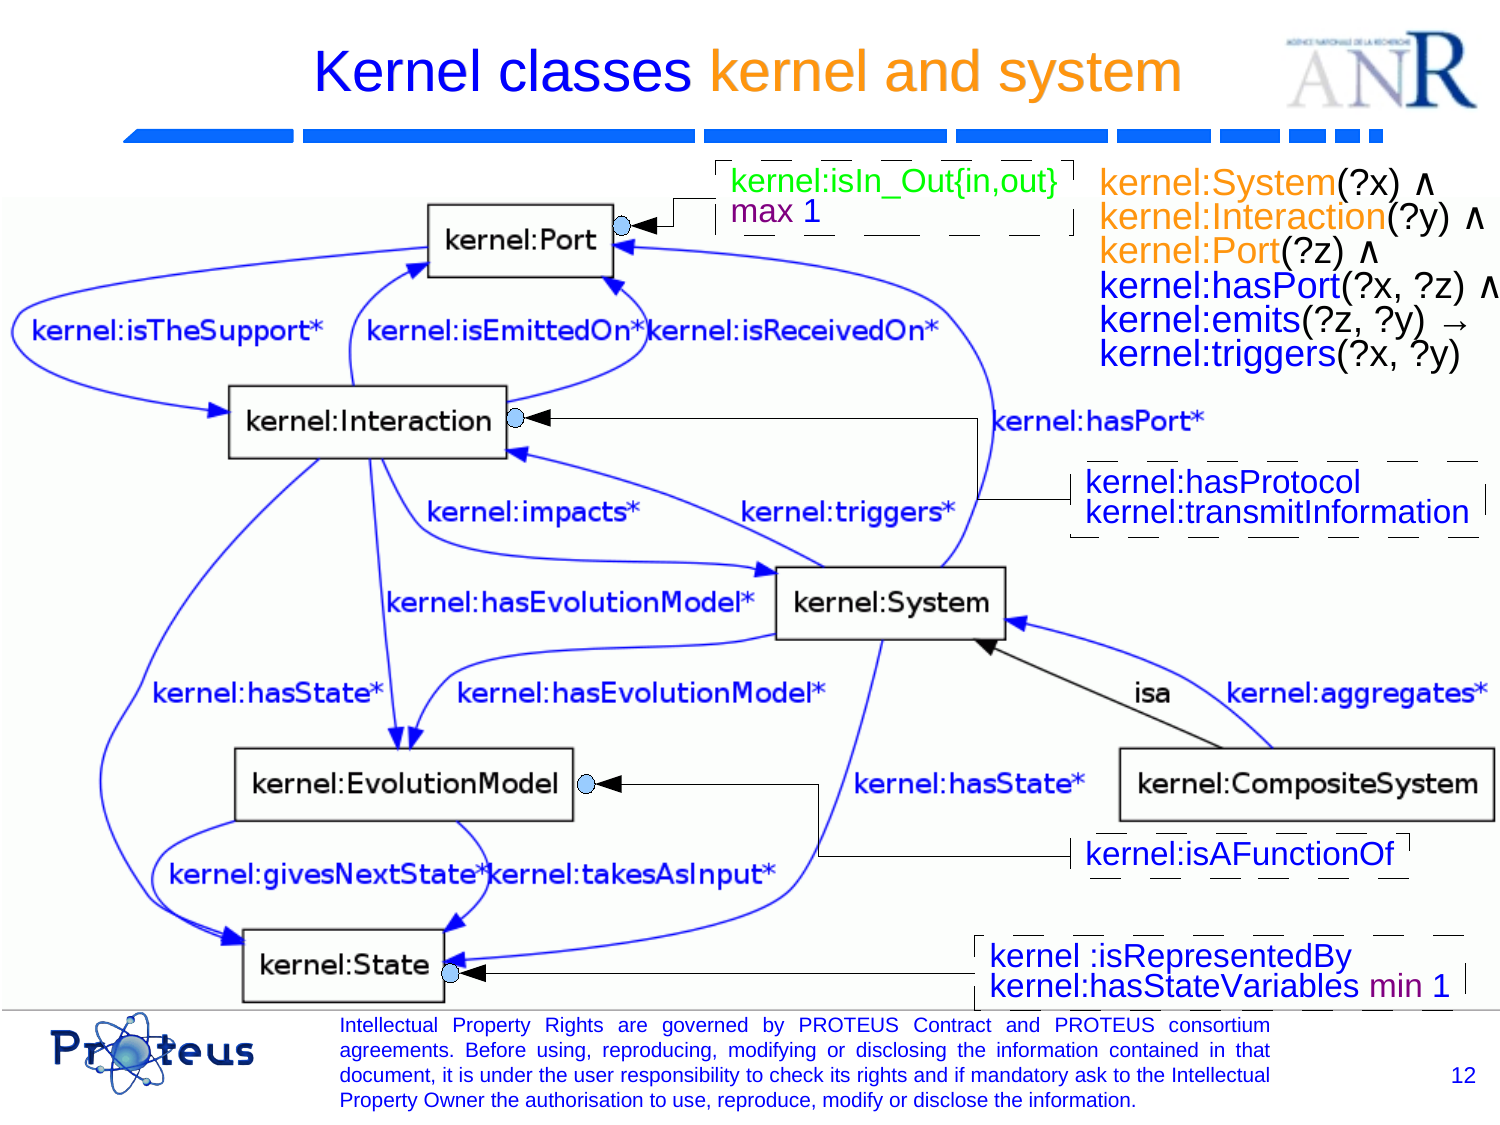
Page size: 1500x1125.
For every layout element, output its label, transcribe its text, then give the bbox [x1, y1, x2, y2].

text_box kernel :isRepresentedBy kernel:hasStateVariables min 1 [974, 935, 1466, 1011]
text_box kernel:isIn_Out{in,out} max 1 [715, 160, 1074, 236]
text_box [441, 963, 459, 983]
text_box [612, 215, 631, 236]
text_box kernel:isAFunctionOf [1070, 833, 1410, 879]
title Kernel classes kernel and system [5, 11, 1492, 130]
text_box kernel:System(?x) ∧ kernel:Interaction(?y) ∧ kernel:Port(?z) ∧ kernel:hasPort(?x, ?z) ∧ kernel:emits(?z, ?y) → kernel:triggers(?x, ?y) [1084, 160, 1500, 381]
text_box [506, 408, 524, 428]
picture [2, 197, 1500, 1101]
text_box kernel:hasProtocol kernel:transmitInformation [1070, 461, 1486, 538]
text_box [577, 774, 595, 794]
